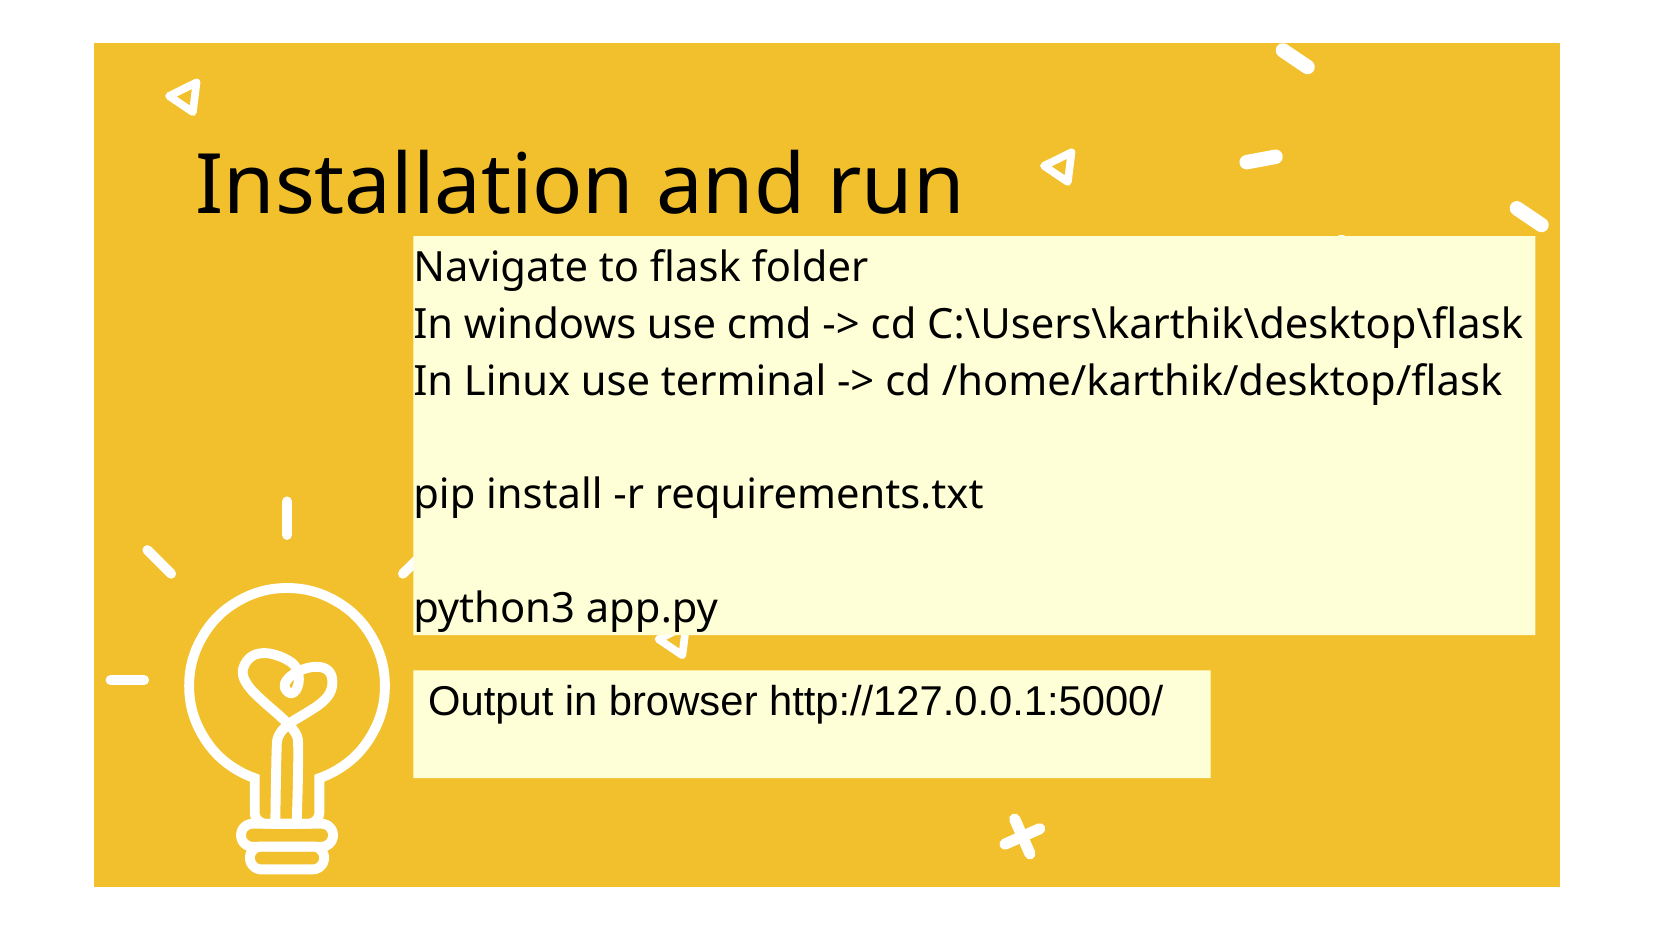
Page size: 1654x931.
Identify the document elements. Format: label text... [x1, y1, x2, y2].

title Installation and run [195, 68, 1477, 296]
text_box Output in browser http://127.0.0.1:5000/ [413, 670, 1211, 779]
title Navigate to flask folder In windows use cmd -> cd C:\Users\karthik\desktop\flask In Linux use terminal -> cd /home/karthik/desktop/flask pip install -r requirements.txt python3 app.py [413, 236, 1536, 636]
